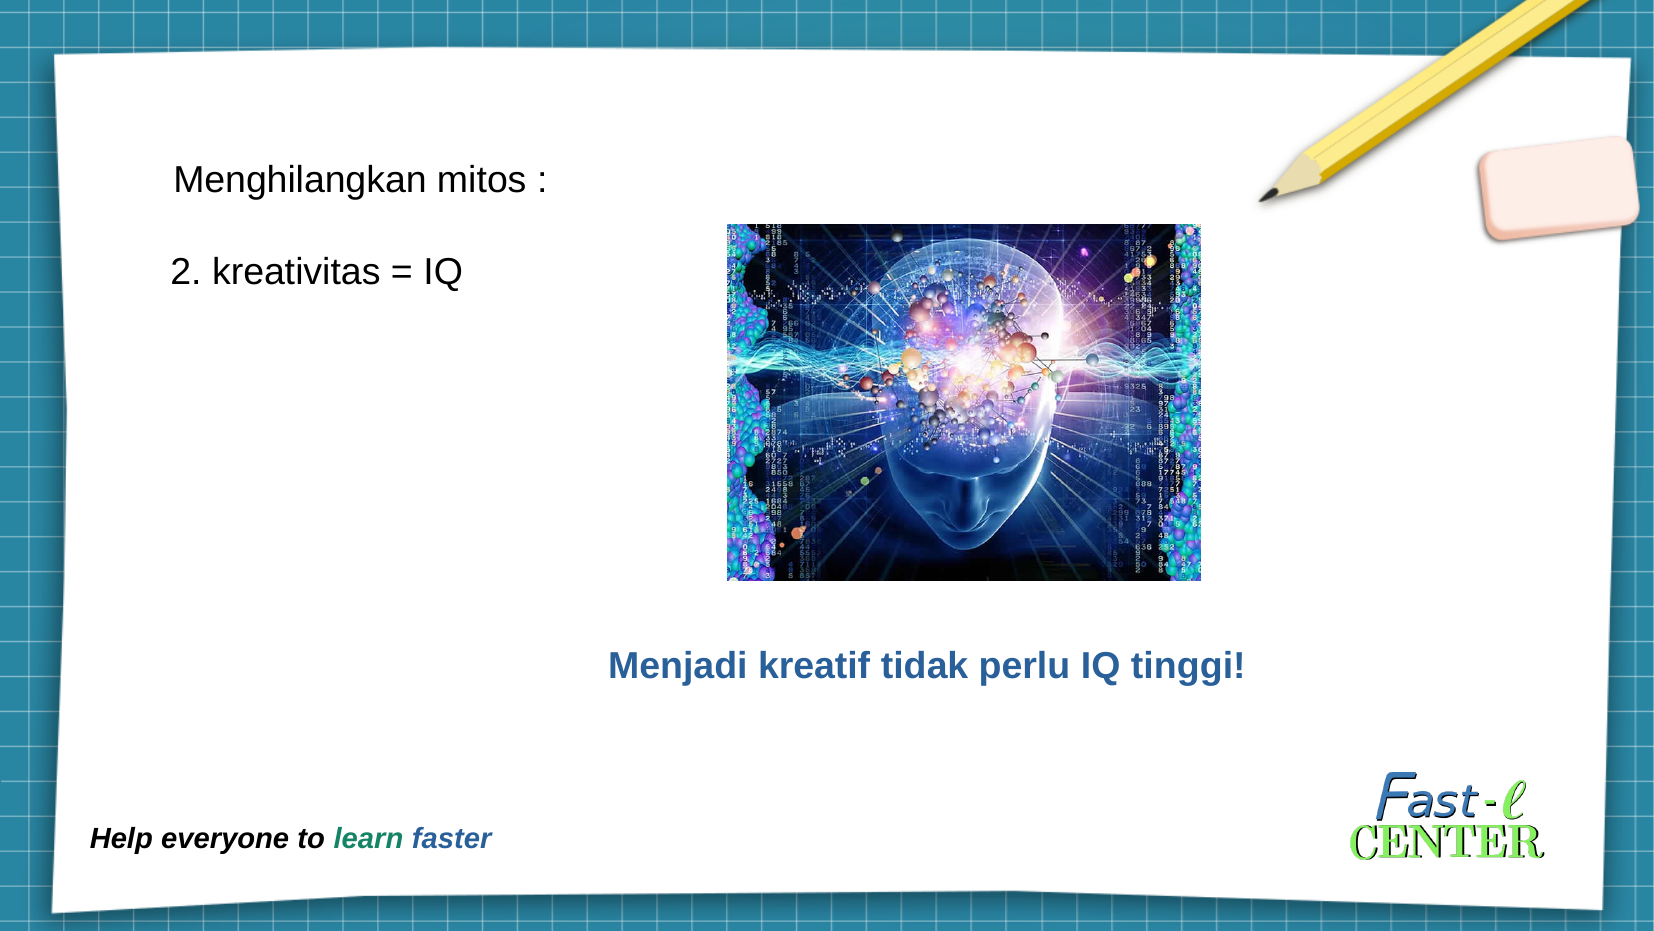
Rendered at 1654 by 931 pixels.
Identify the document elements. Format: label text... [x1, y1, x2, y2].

text_box Help everyone to learn faster [75, 814, 544, 863]
picture [0, 0, 1654, 931]
text_box Menghilangkan mitos : [158, 151, 563, 209]
text_box 2. kreativitas = IQ [155, 243, 525, 301]
text_box Menjadi kreatif tidak perlu IQ tinggi! [593, 637, 1262, 695]
